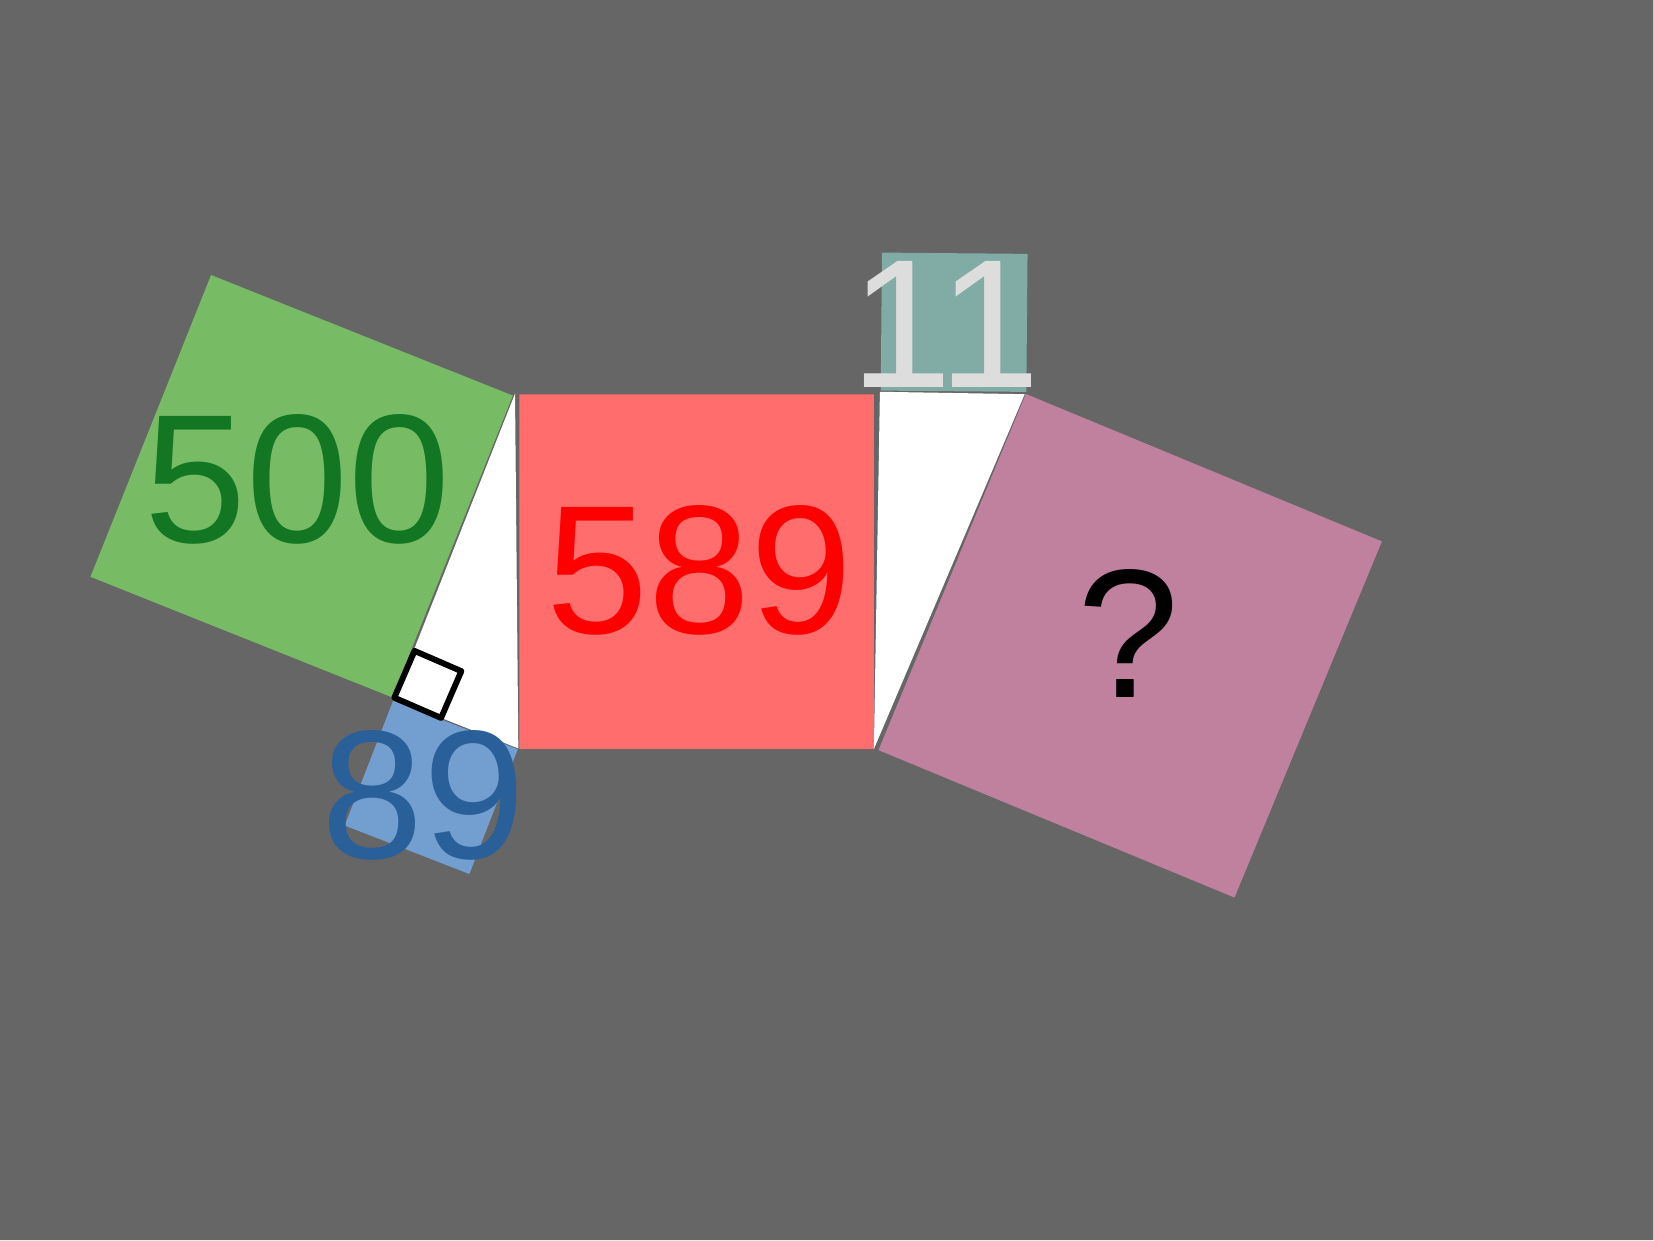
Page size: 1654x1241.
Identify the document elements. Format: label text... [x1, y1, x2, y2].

text_box [0, 0, 1654, 1241]
text_box 11 [835, 214, 1099, 438]
text_box 589 [531, 460, 874, 681]
text_box 500 [129, 369, 503, 844]
text_box ? [1062, 524, 1326, 745]
text_box 89 [307, 685, 570, 909]
